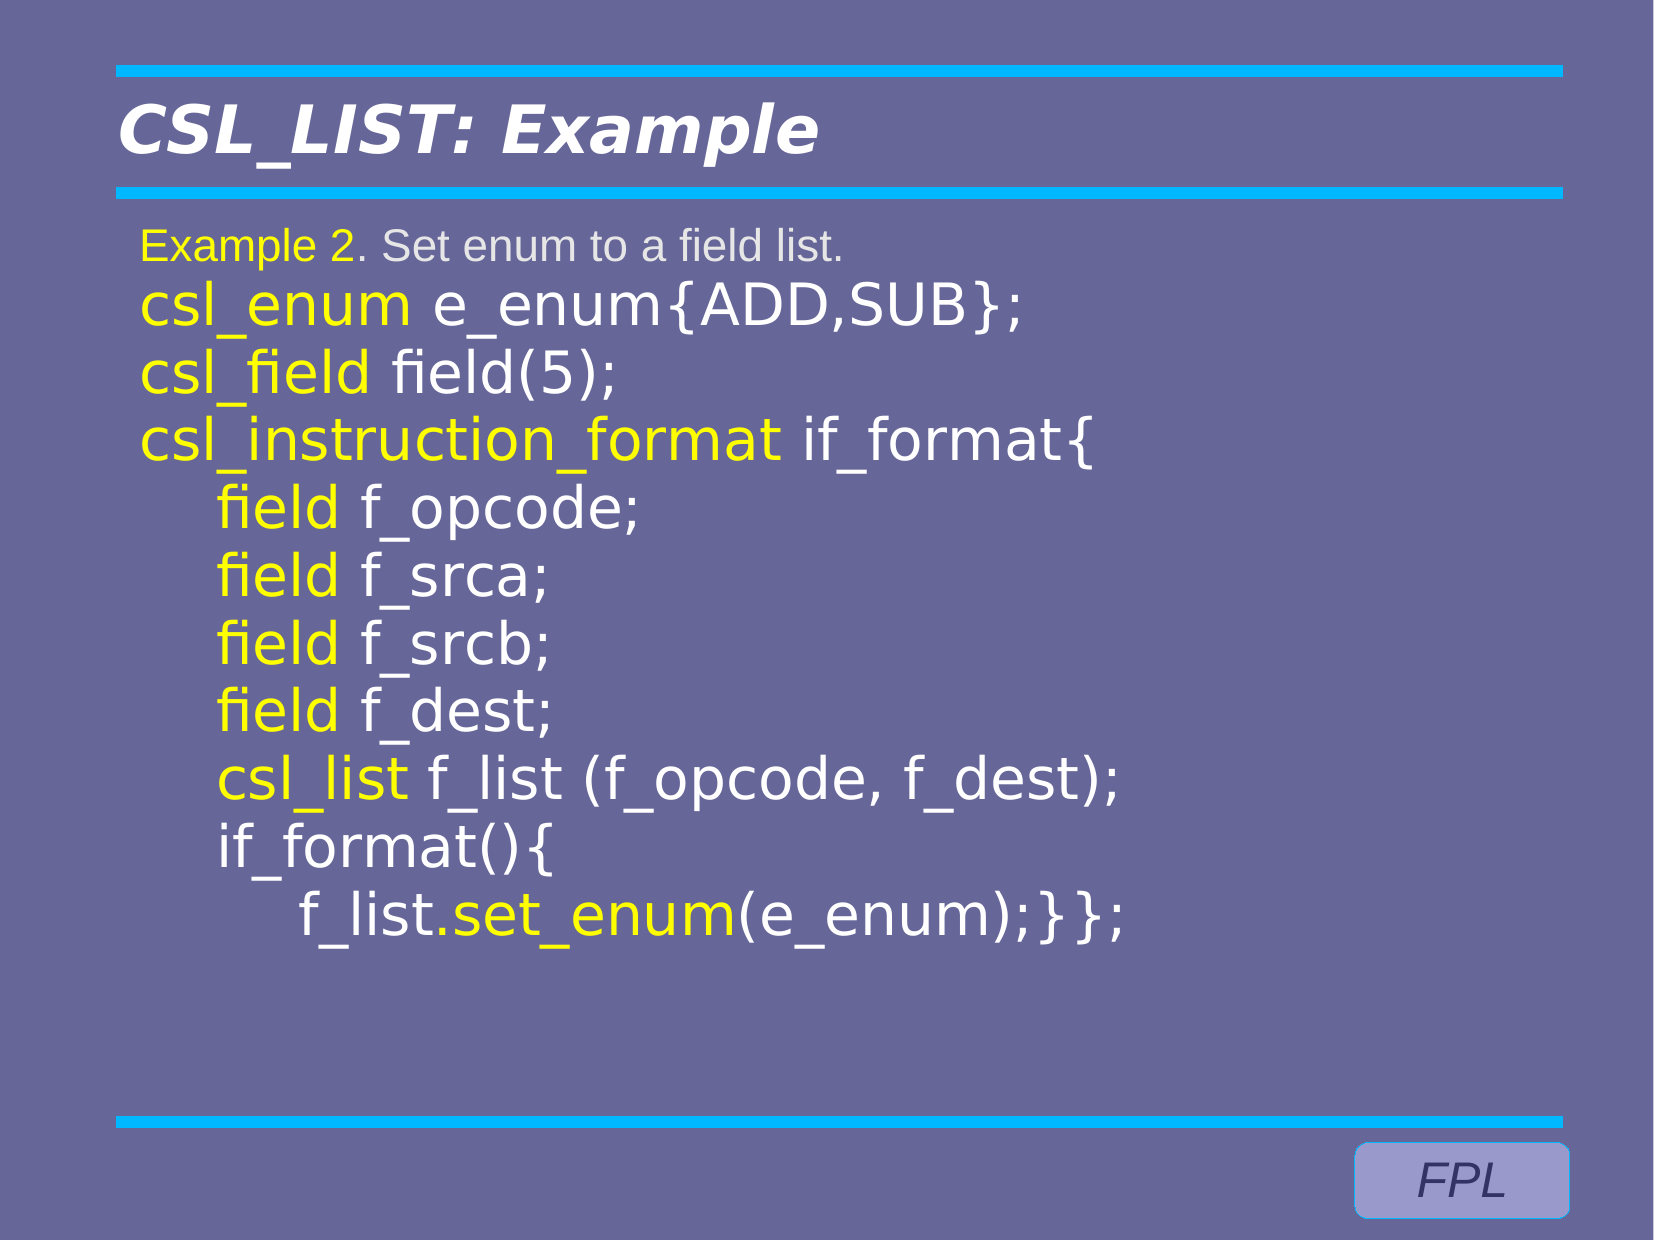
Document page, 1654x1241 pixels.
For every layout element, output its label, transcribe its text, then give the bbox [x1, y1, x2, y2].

title CSL_LIST: Example [118, 41, 1531, 219]
list Example 2. Set enum to a field list. csl_enum e_enum{ADD,SUB}; csl_field field(5); csl_instruction_format if_format{ field f_opcode; field f_srca; field f_srcb; field f_dest; csl_list f_list (f_opcode, f_dest); if_format(){ f_list.set_enum(e_enum);}}; [121, 220, 1561, 1133]
